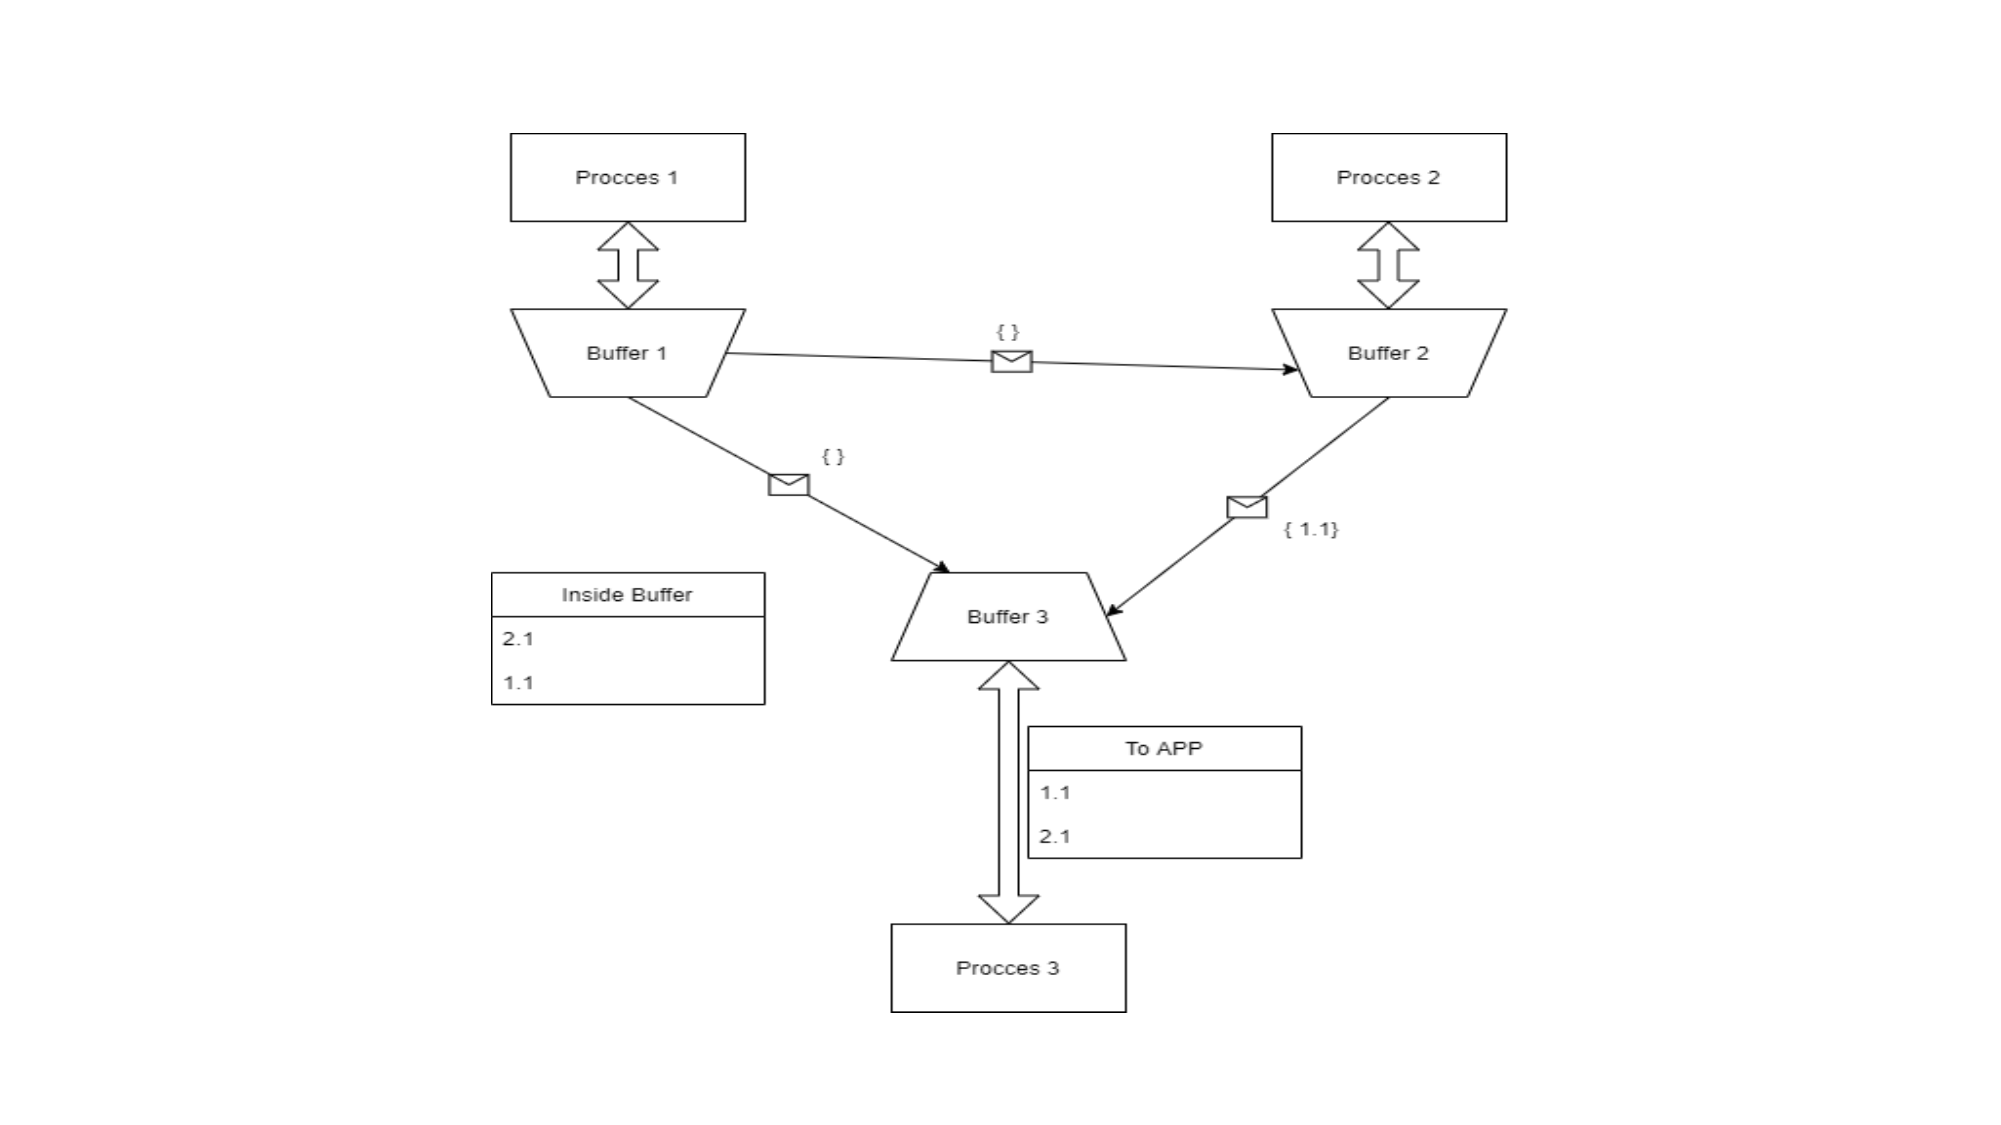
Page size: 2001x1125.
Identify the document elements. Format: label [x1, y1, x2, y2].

picture [491, 133, 1510, 1013]
